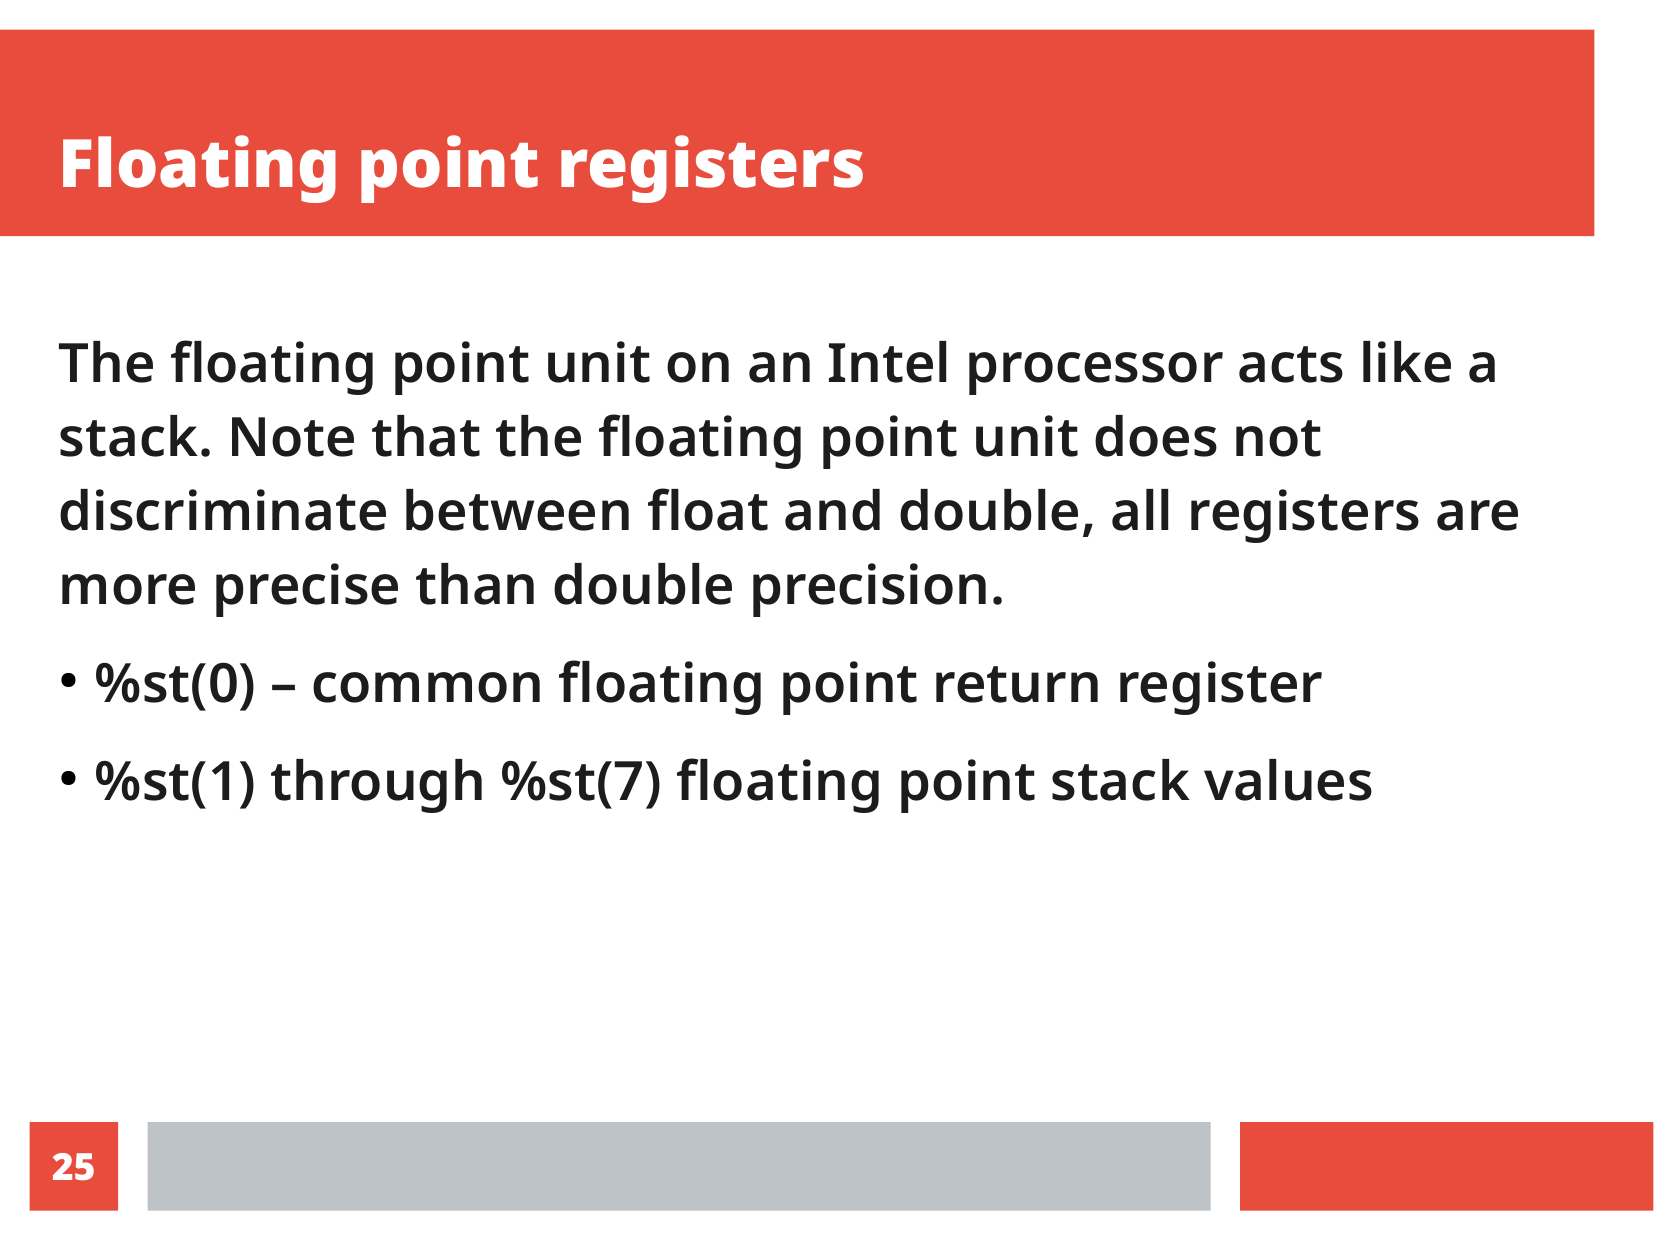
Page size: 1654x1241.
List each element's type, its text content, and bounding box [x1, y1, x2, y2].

title Floating point registers [59, 59, 1595, 207]
list The floating point unit on an Intel processor acts like a stack. Note that the floating point unit does not discriminate between float and double, all registers are more precise than double precision. %st(0) – common floating point return register %st(1) through %st(7) floating point stack values [59, 324, 1565, 1093]
